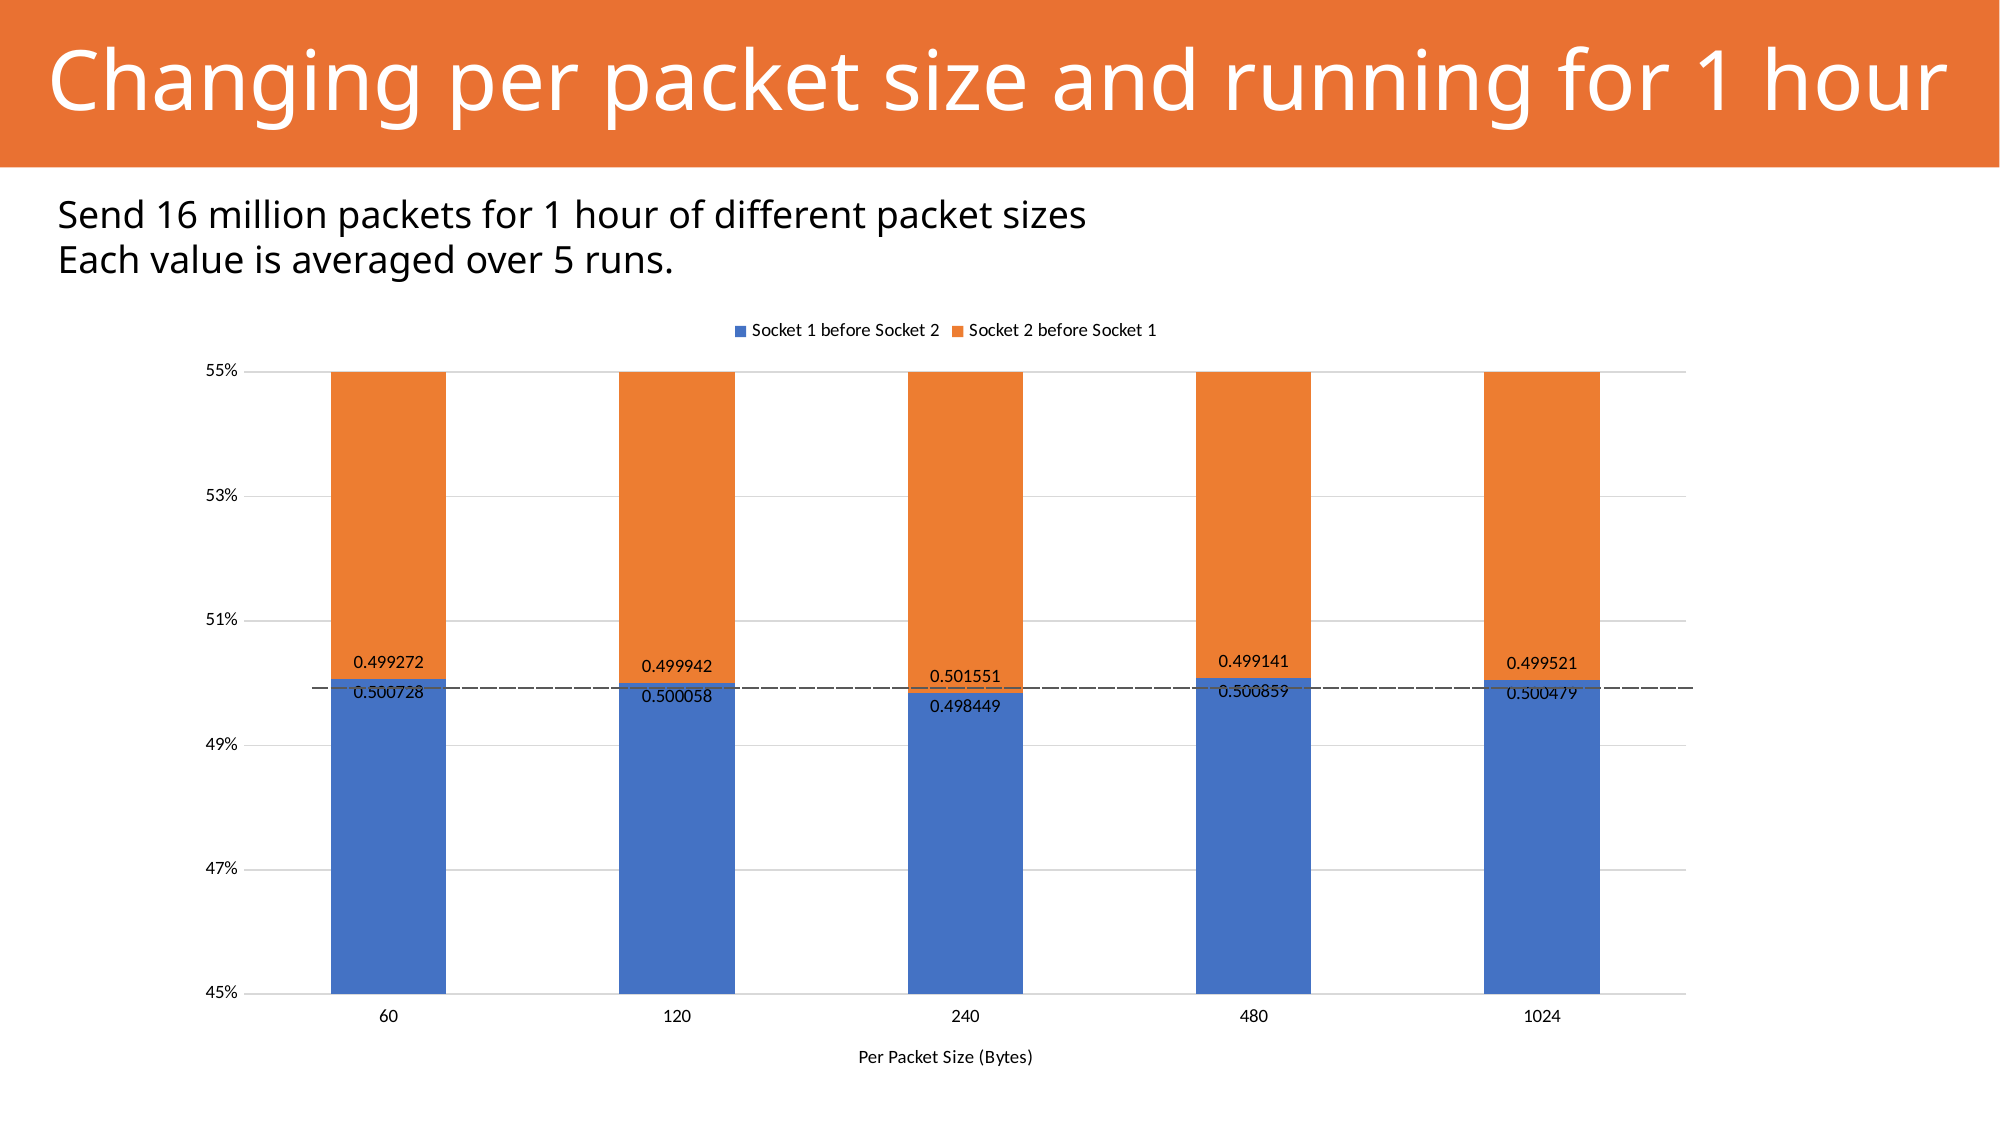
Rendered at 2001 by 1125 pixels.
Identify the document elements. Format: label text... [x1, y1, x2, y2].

text_box Send 16 million packets for 1 hour of different packet sizes Each value is averaged over 5 runs. [42, 183, 1878, 290]
title Changing per packet size and running for 1 hour [0, 0, 2000, 168]
chart [174, 305, 1718, 1099]
